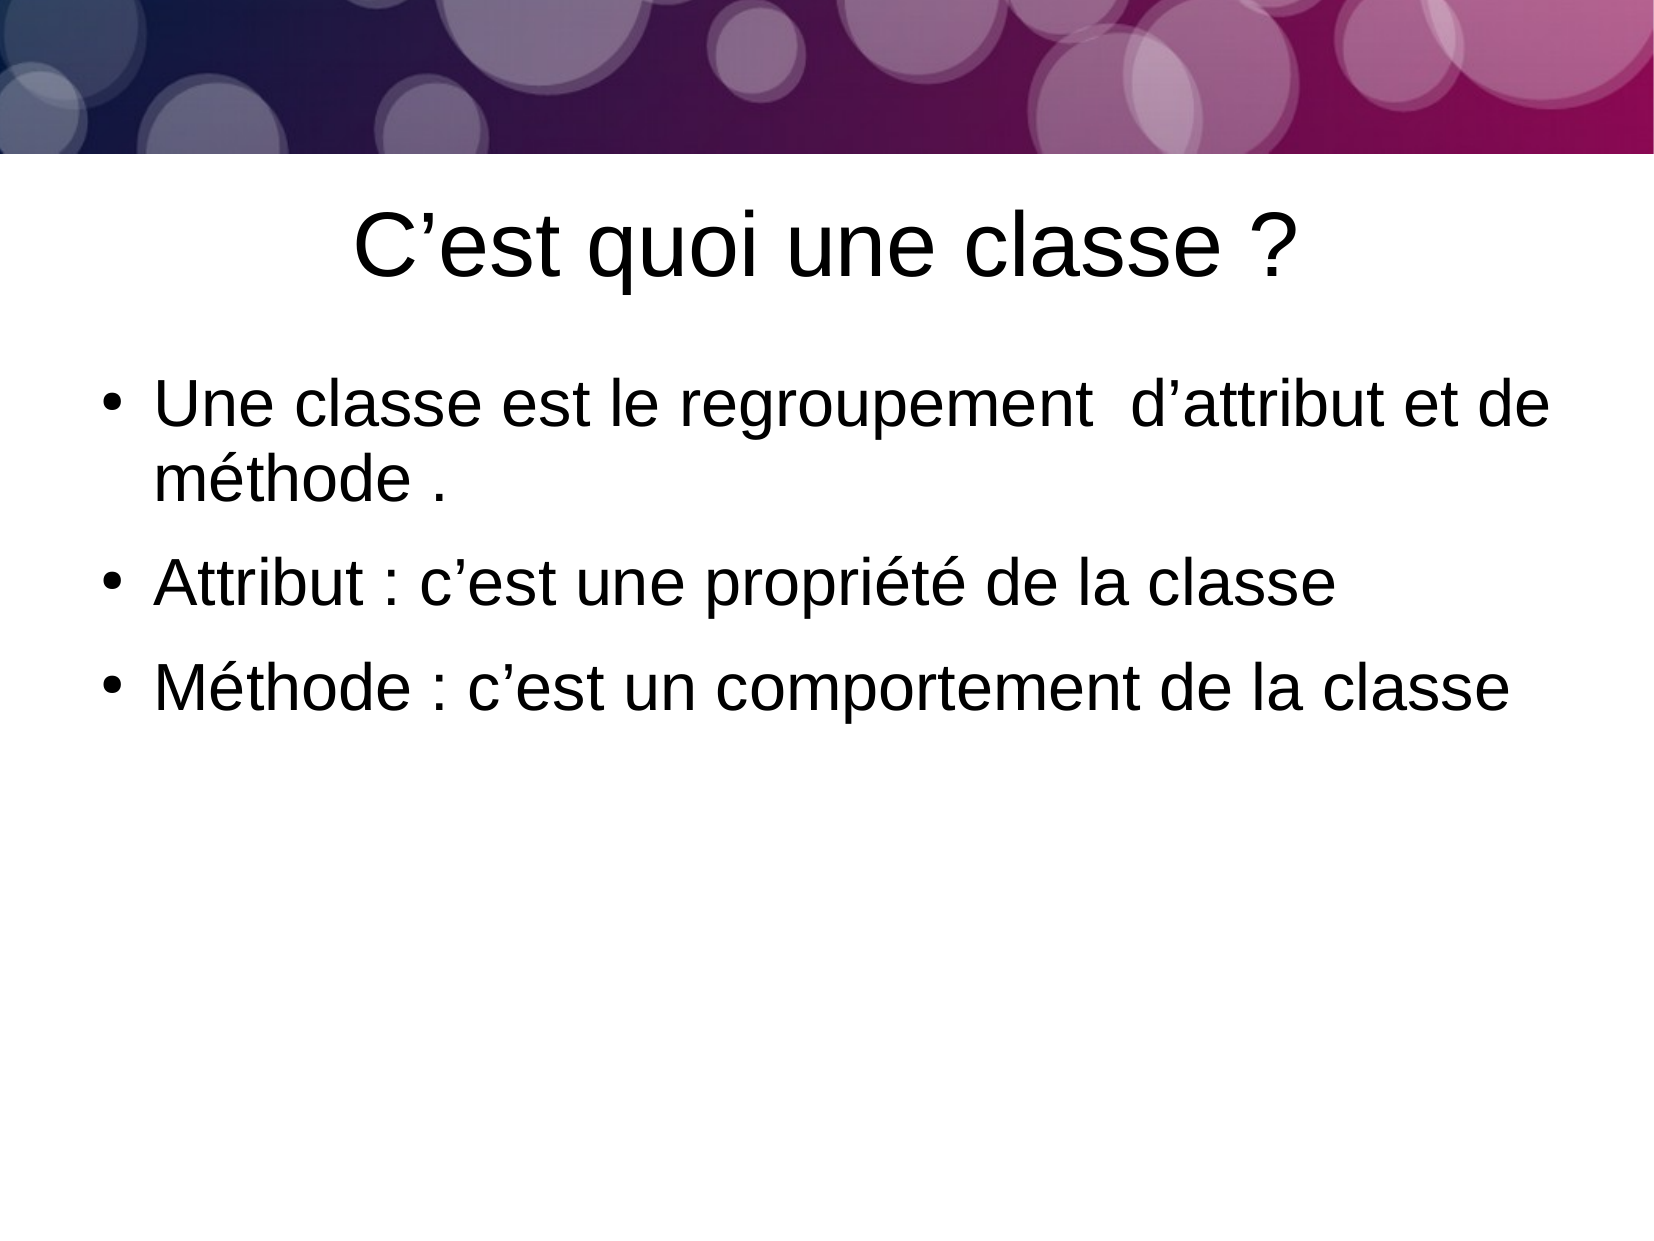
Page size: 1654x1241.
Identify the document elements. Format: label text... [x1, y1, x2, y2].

title C’est quoi une classe ? [82, 159, 1571, 331]
picture [0, 0, 1654, 154]
list Une classe est le regroupement d’attribut et de méthode . Attribut : c’est une propriété de la classe Méthode : c’est un comportement de la classe [82, 366, 1571, 1087]
